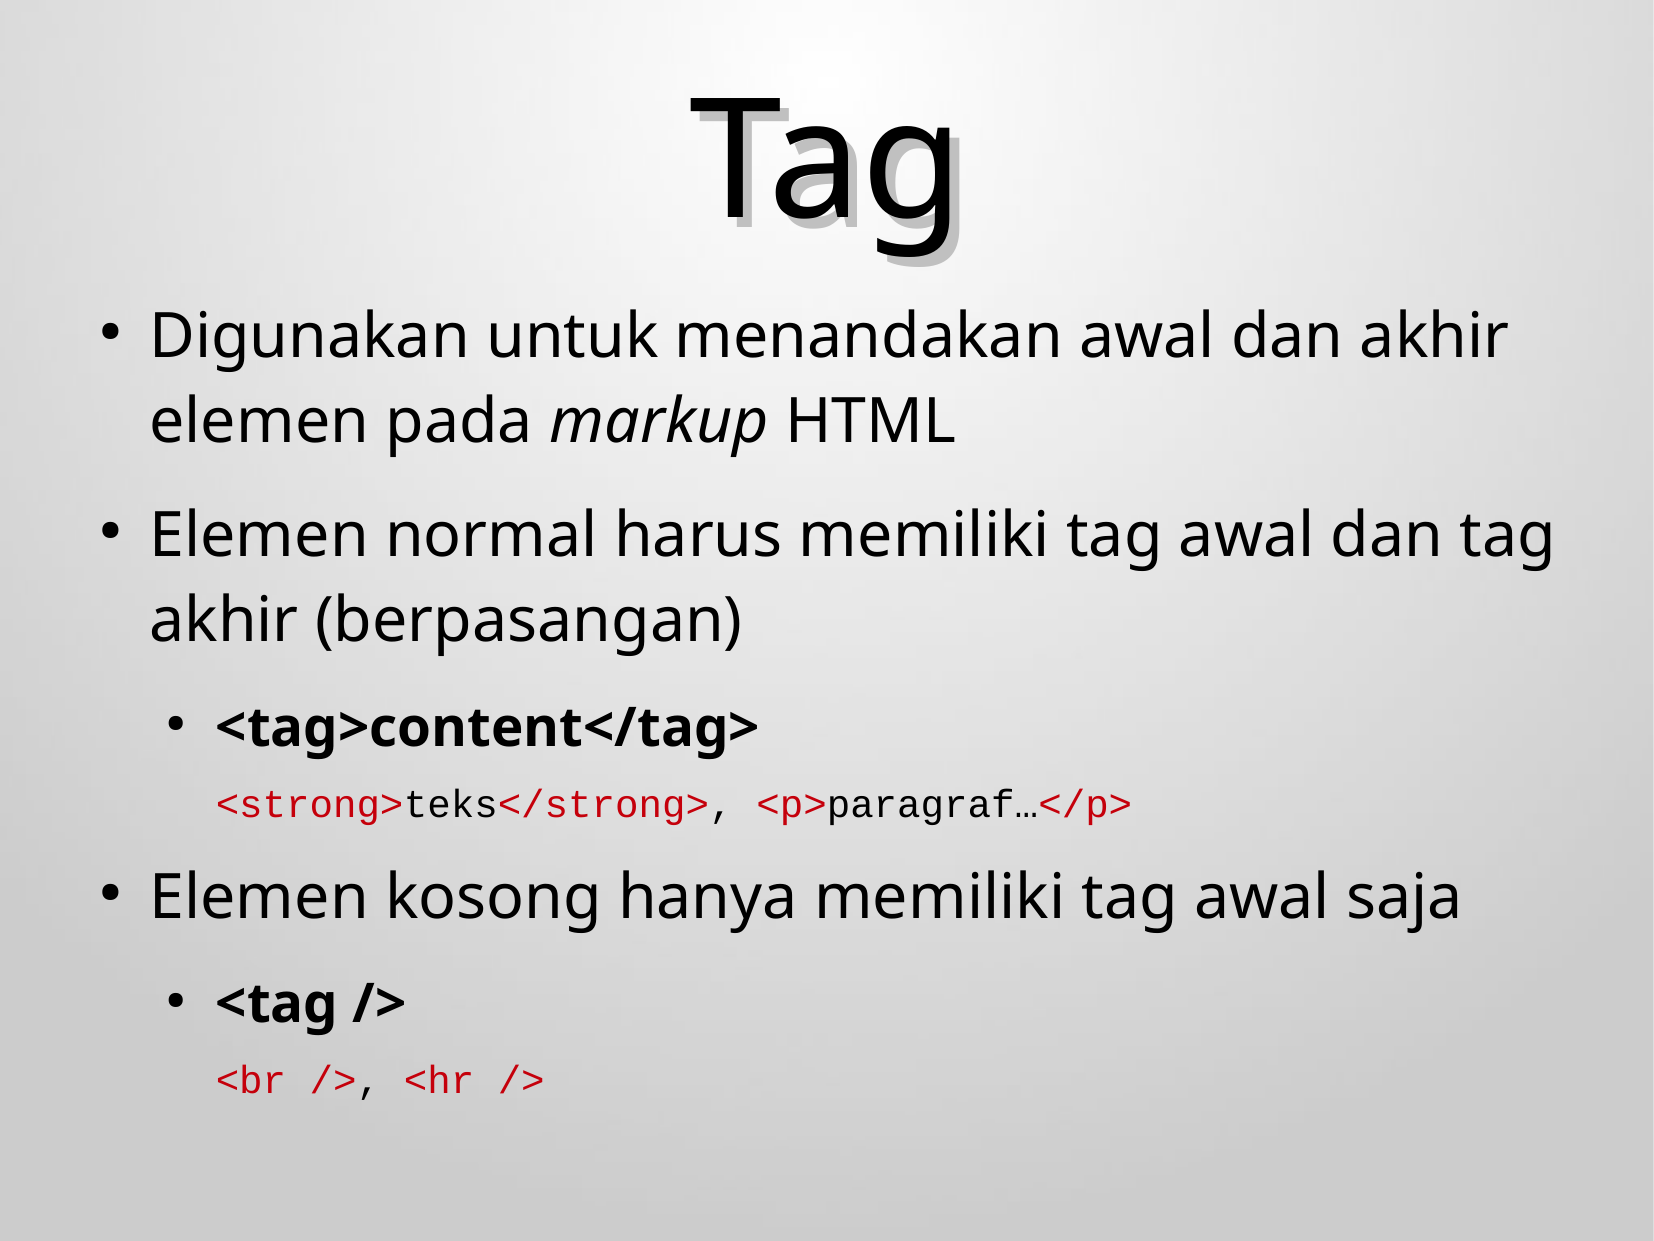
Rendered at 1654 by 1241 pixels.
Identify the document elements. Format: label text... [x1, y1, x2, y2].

list Digunakan untuk menandakan awal dan akhir elemen pada markup HTML Elemen normal harus memiliki tag awal dan tag akhir (berpasangan) <tag>content</tag> <strong>teks</strong>, <p>paragraf…</p> Elemen kosong hanya memiliki tag awal saja <tag /> <br />, <hr /> [82, 290, 1571, 1109]
picture [0, 0, 1654, 1241]
title Tag [82, 52, 1571, 254]
